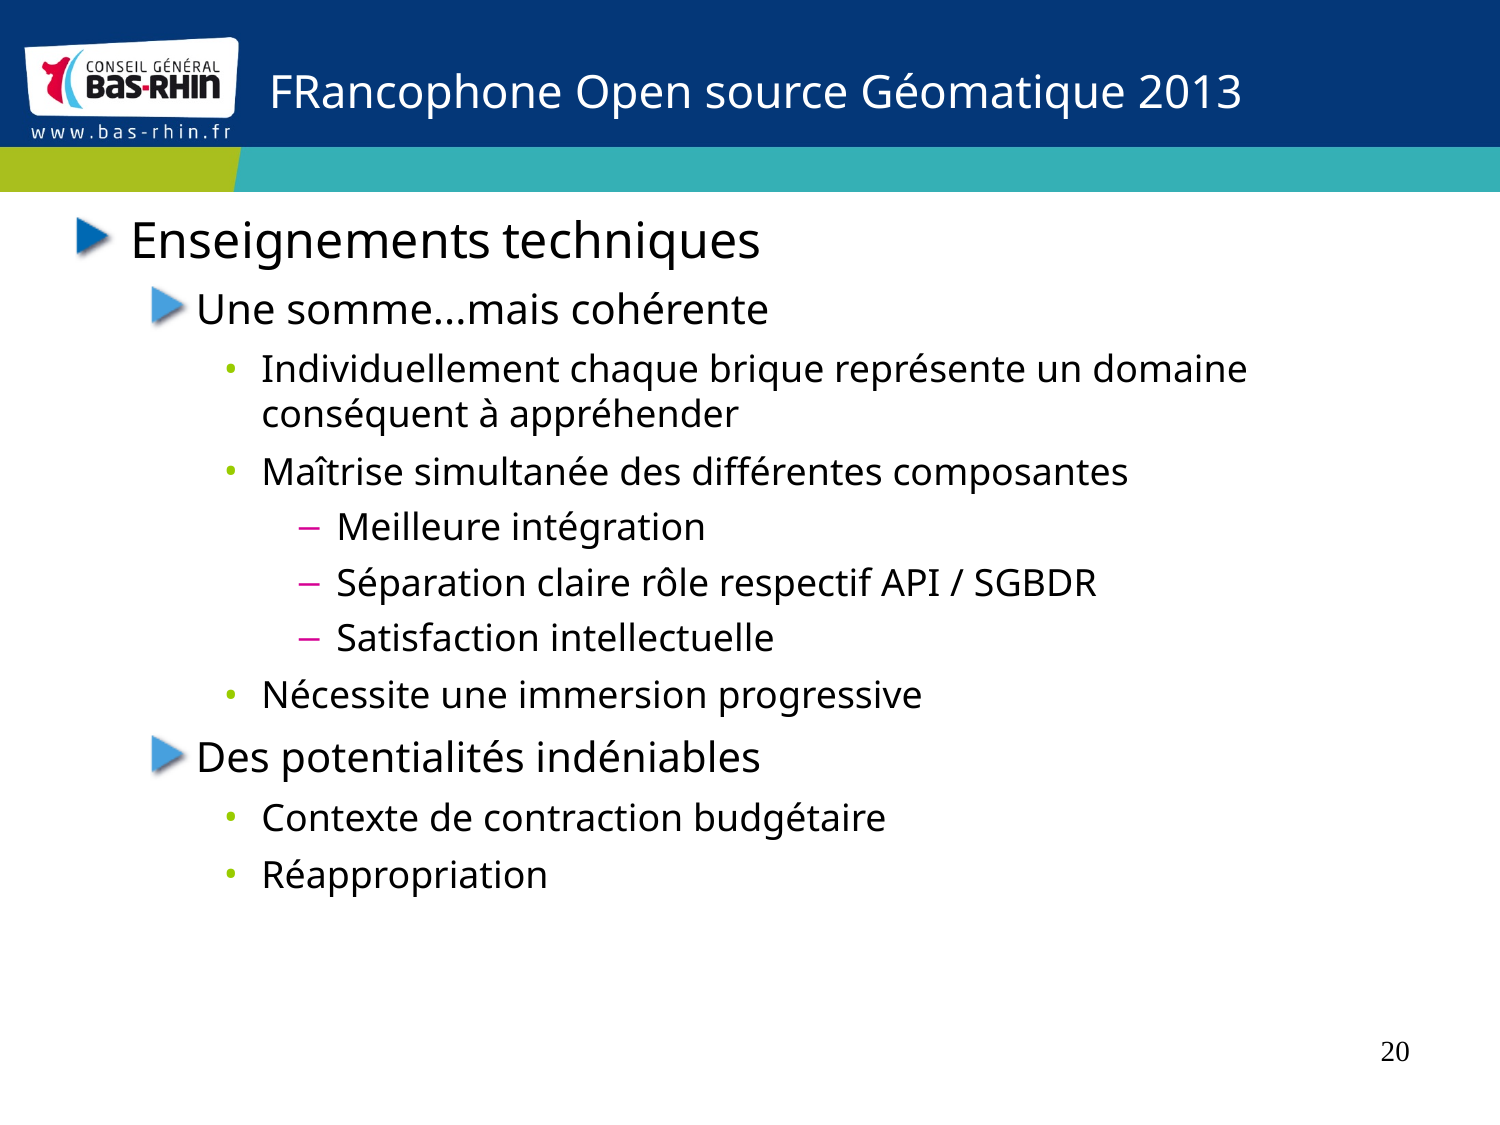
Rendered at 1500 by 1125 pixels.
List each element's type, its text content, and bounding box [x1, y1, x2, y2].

title FRancophone Open source Géomatique 2013 [253, 30, 1471, 149]
list Enseignements techniques Une somme...mais cohérente Individuellement chaque brique représente un domaine conséquent à appréhender Maîtrise simultanée des différentes composantes Meilleure intégration Séparation claire rôle respectif API / SGBDR Satisfaction intellectuelle Nécessite une immersion progressive Des potentialités indéniables Contexte de contraction budgétaire Réappropriation [59, 200, 1410, 1010]
picture [0, 0, 1500, 192]
